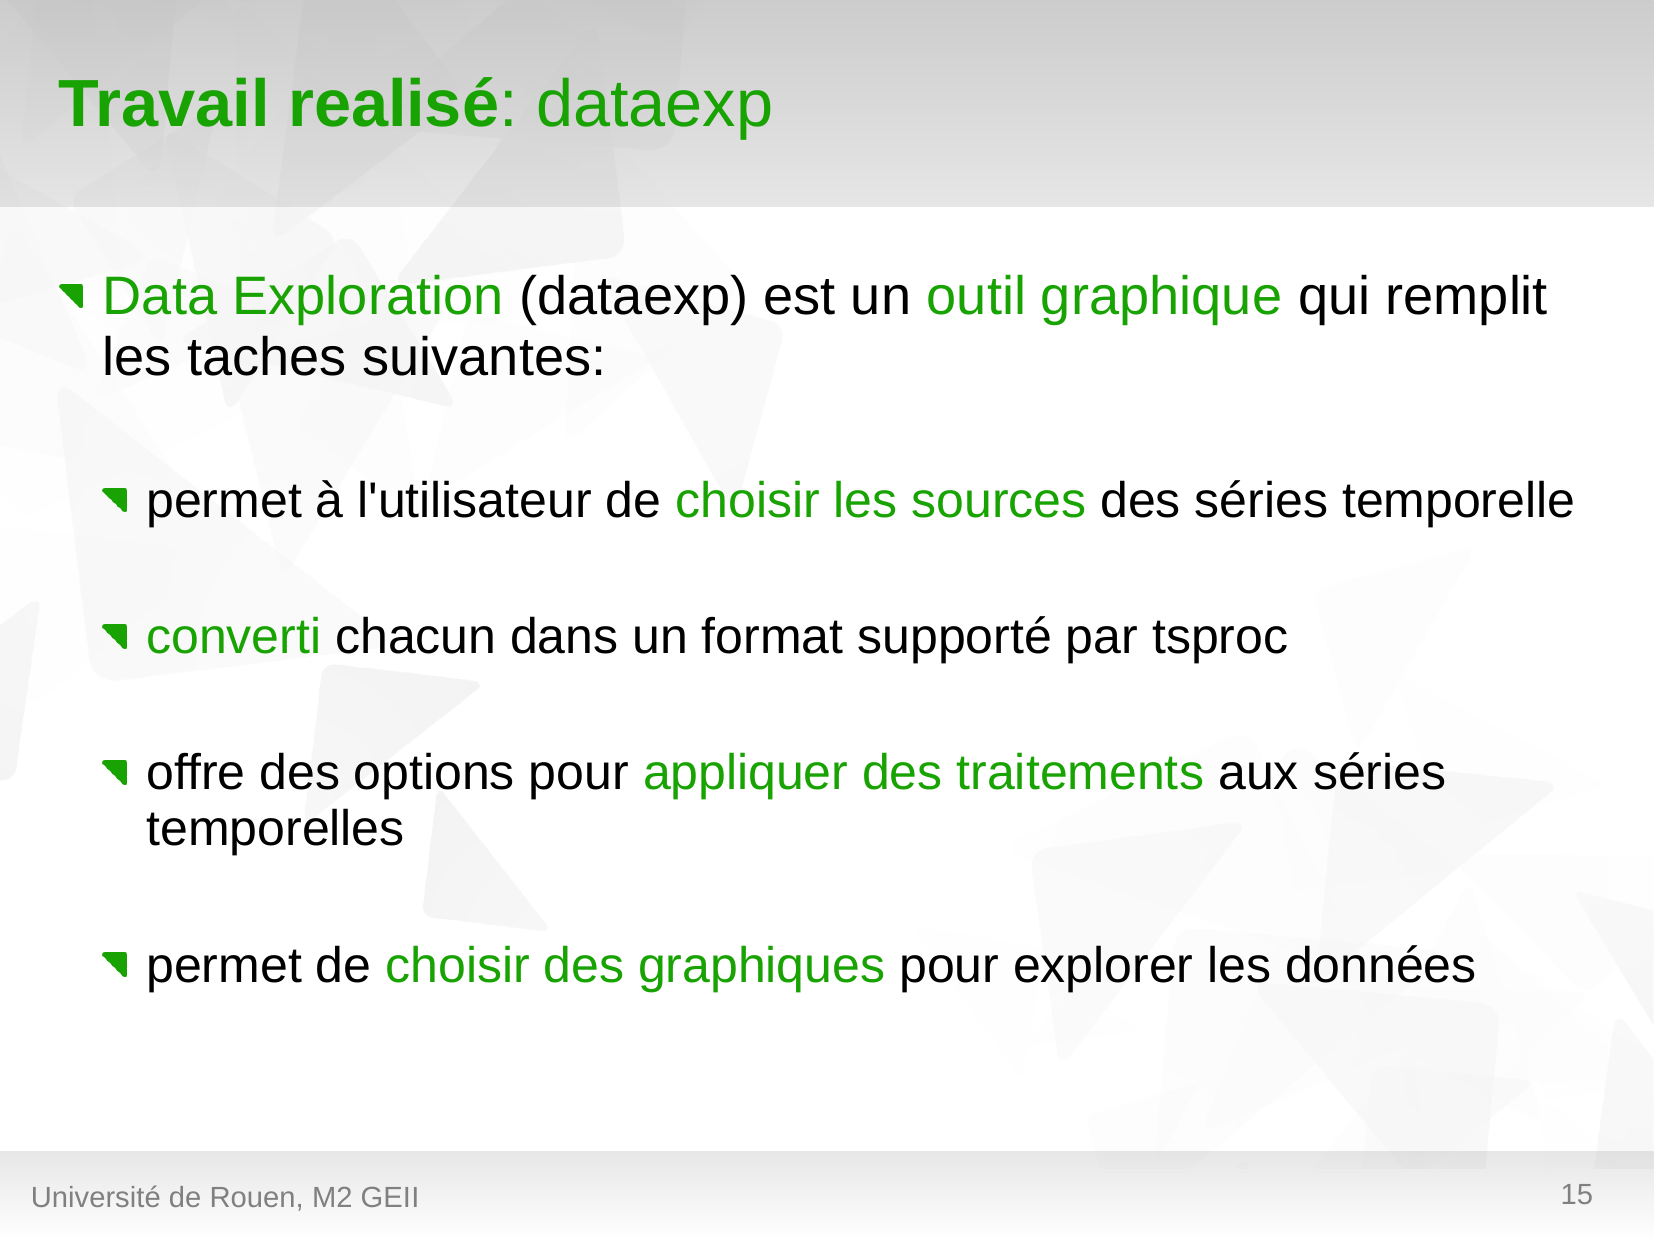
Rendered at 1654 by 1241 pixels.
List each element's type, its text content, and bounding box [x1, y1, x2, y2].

title Travail realisé: dataexp [59, 29, 1595, 178]
list Data Exploration (dataexp) est un outil graphique qui remplit les taches suivantes: permet à l'utilisateur de choisir les sources des séries temporelle converti chacun dans un format supporté par tsproc offre des options pour appliquer des traitements aux séries temporelles permet de choisir des graphiques pour explorer les données [59, 265, 1595, 1144]
picture [915, 548, 1654, 1169]
picture [0, 0, 783, 931]
